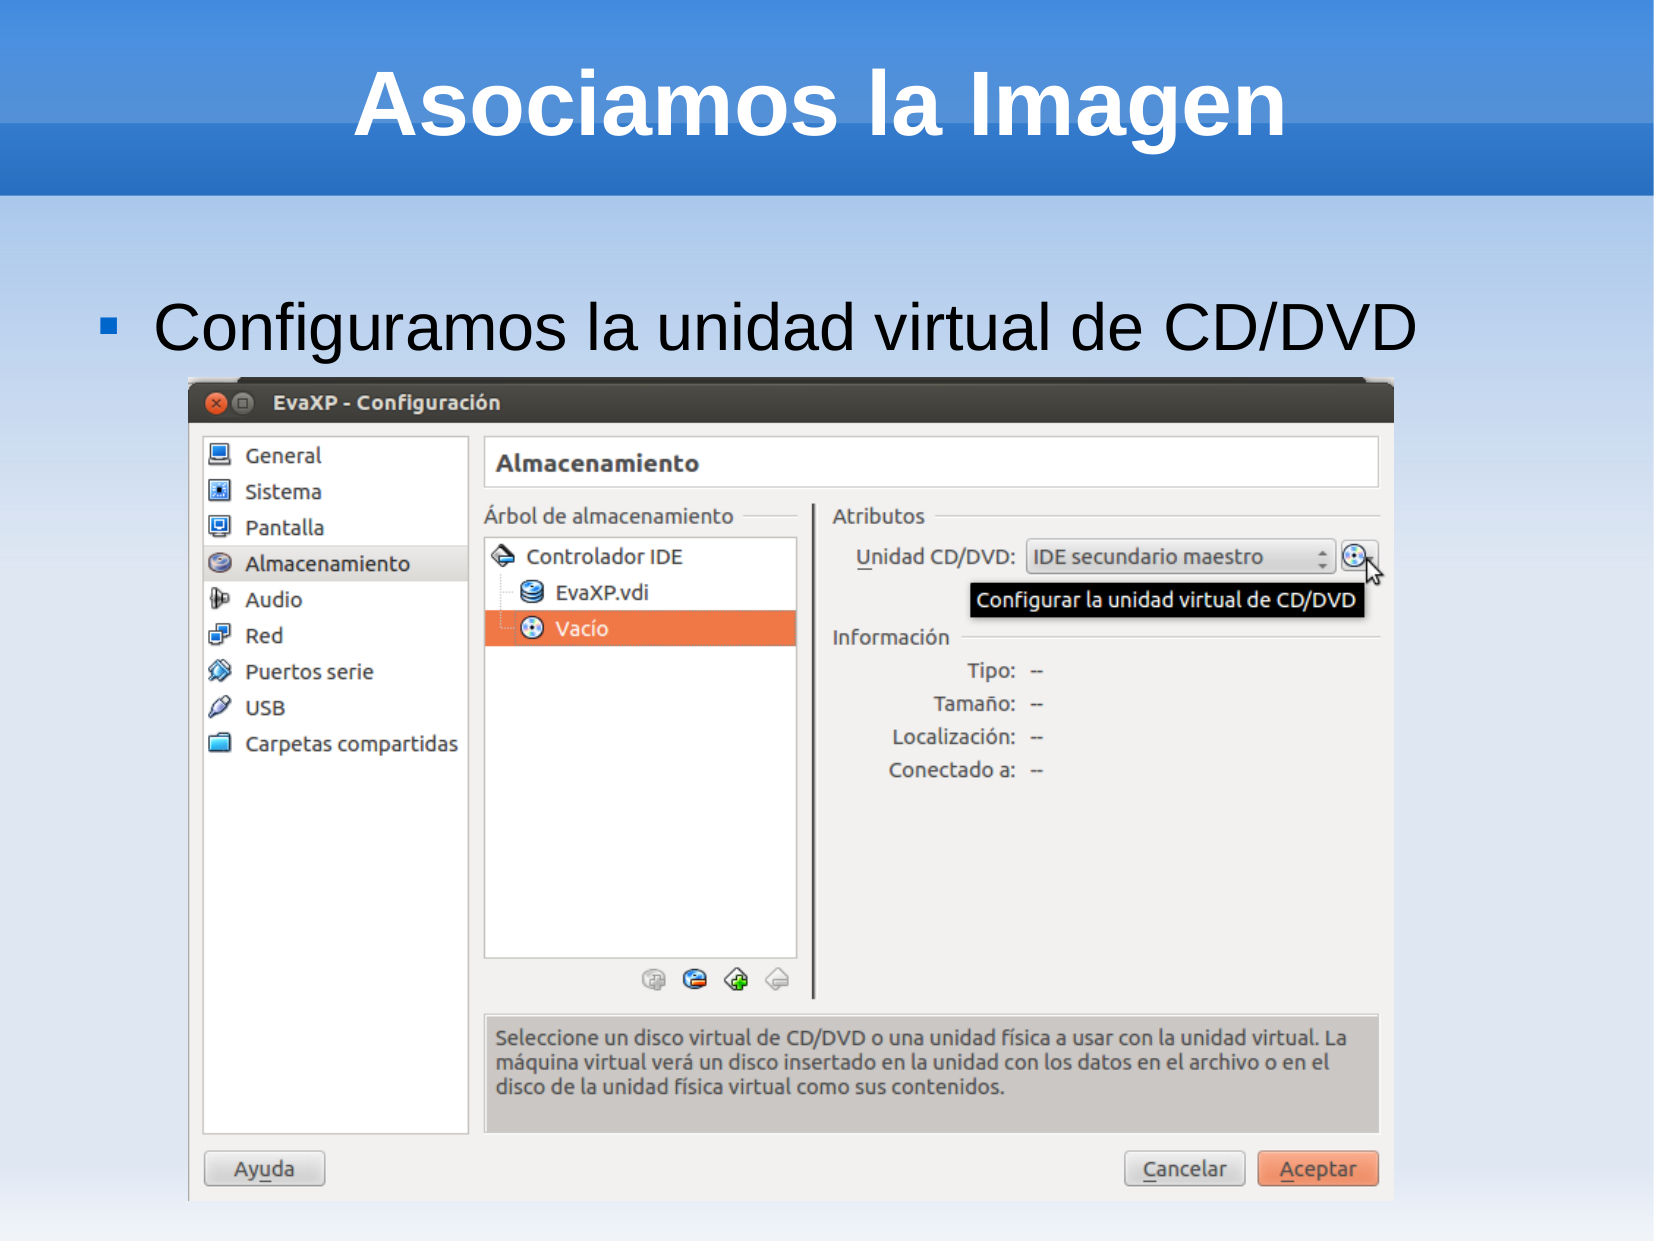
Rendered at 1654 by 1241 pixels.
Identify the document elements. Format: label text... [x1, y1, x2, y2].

picture [0, 0, 1654, 1241]
list Configuramos la unidad virtual de CD/DVD [82, 290, 1571, 1109]
title Asociamos la Imagen [76, 0, 1565, 208]
